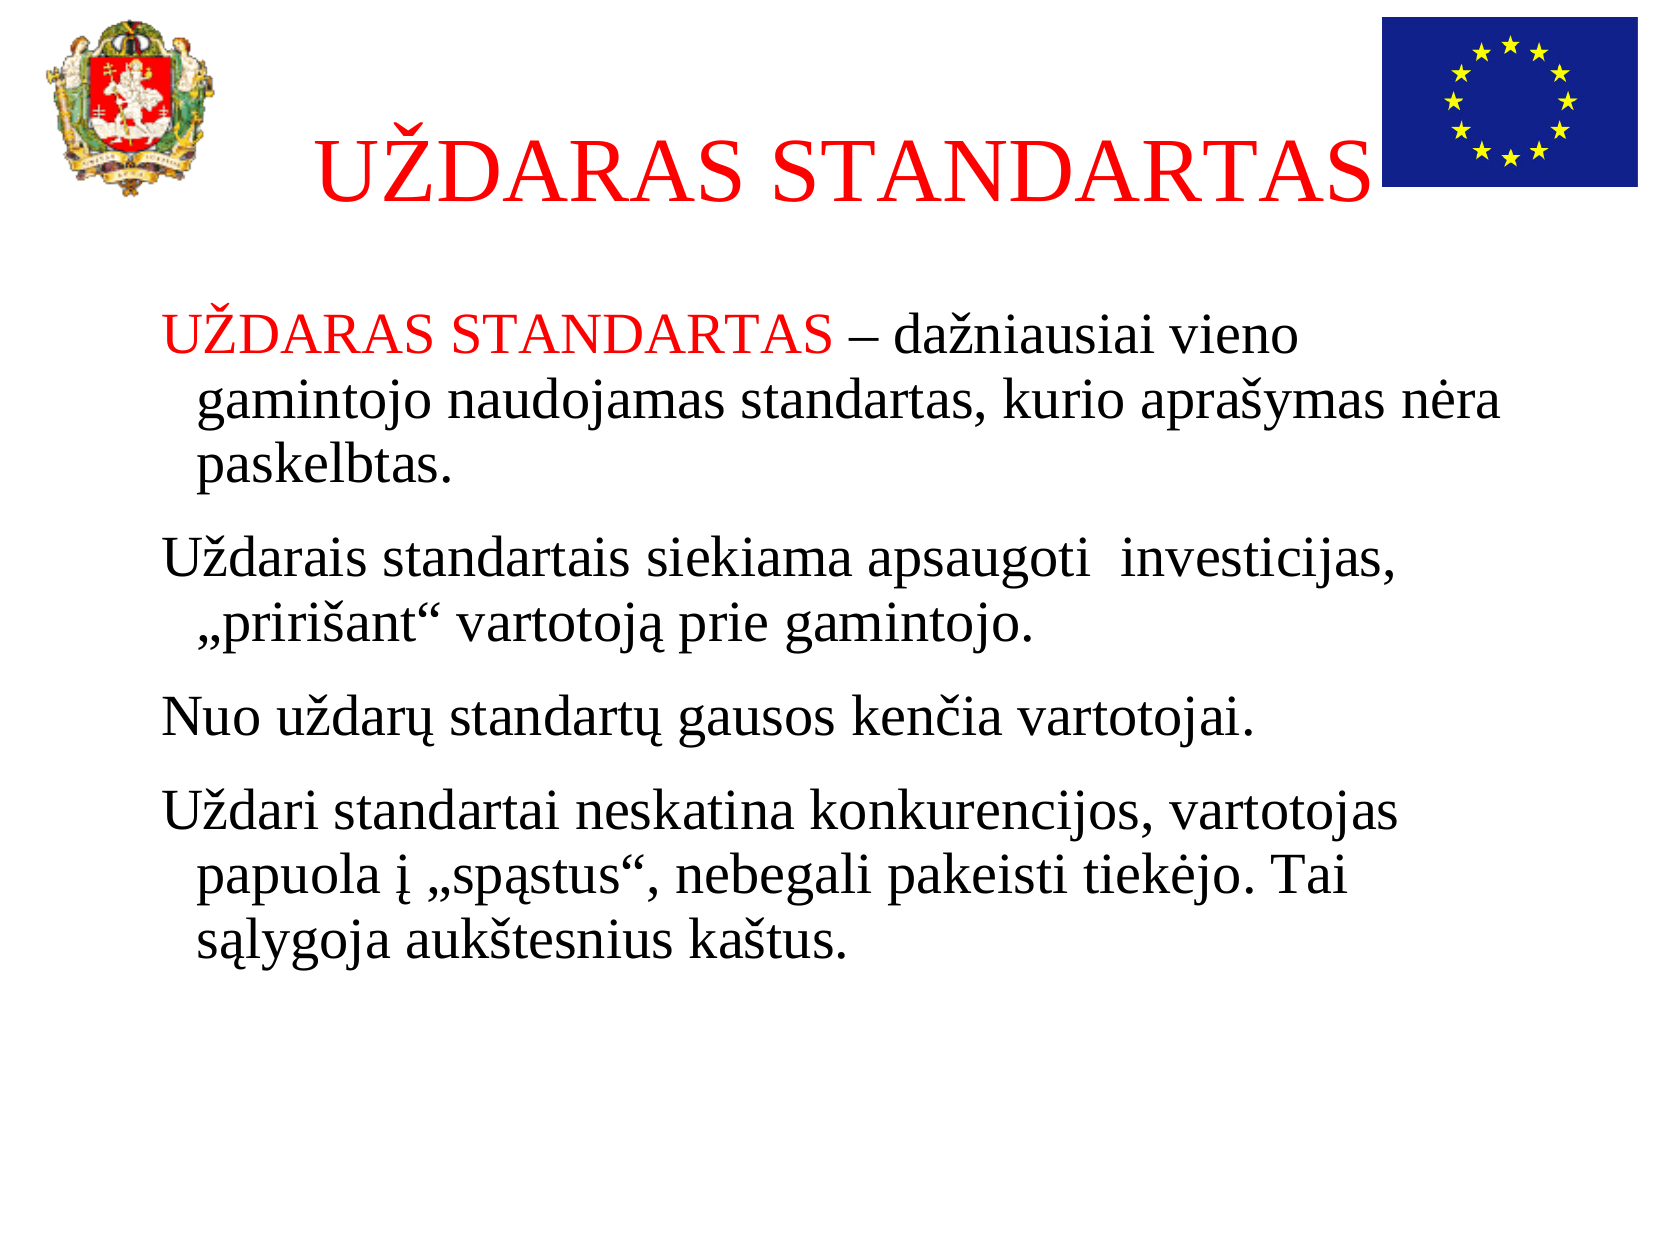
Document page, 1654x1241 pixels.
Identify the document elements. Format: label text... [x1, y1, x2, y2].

title UŽDARAS STANDARTAS [121, 89, 1534, 251]
picture [1382, 17, 1638, 187]
picture [0, 16, 271, 199]
list UŽDARAS STANDARTAS – dažniausiai vieno gamintojo naudojamas standartas, kurio aprašymas nėra paskelbtas. Uždarais standartais siekiama apsaugoti investicijas, „pririšant“ vartotoją prie gamintojo. Nuo uždarų standartų gausos kenčia vartotojai. Uždari standartai neskatina konkurencijos, vartotojas papuola į „spąstus“, nebegali pakeisti tiekėjo. Tai sąlygoja aukštesnius kaštus. [125, 301, 1538, 1084]
